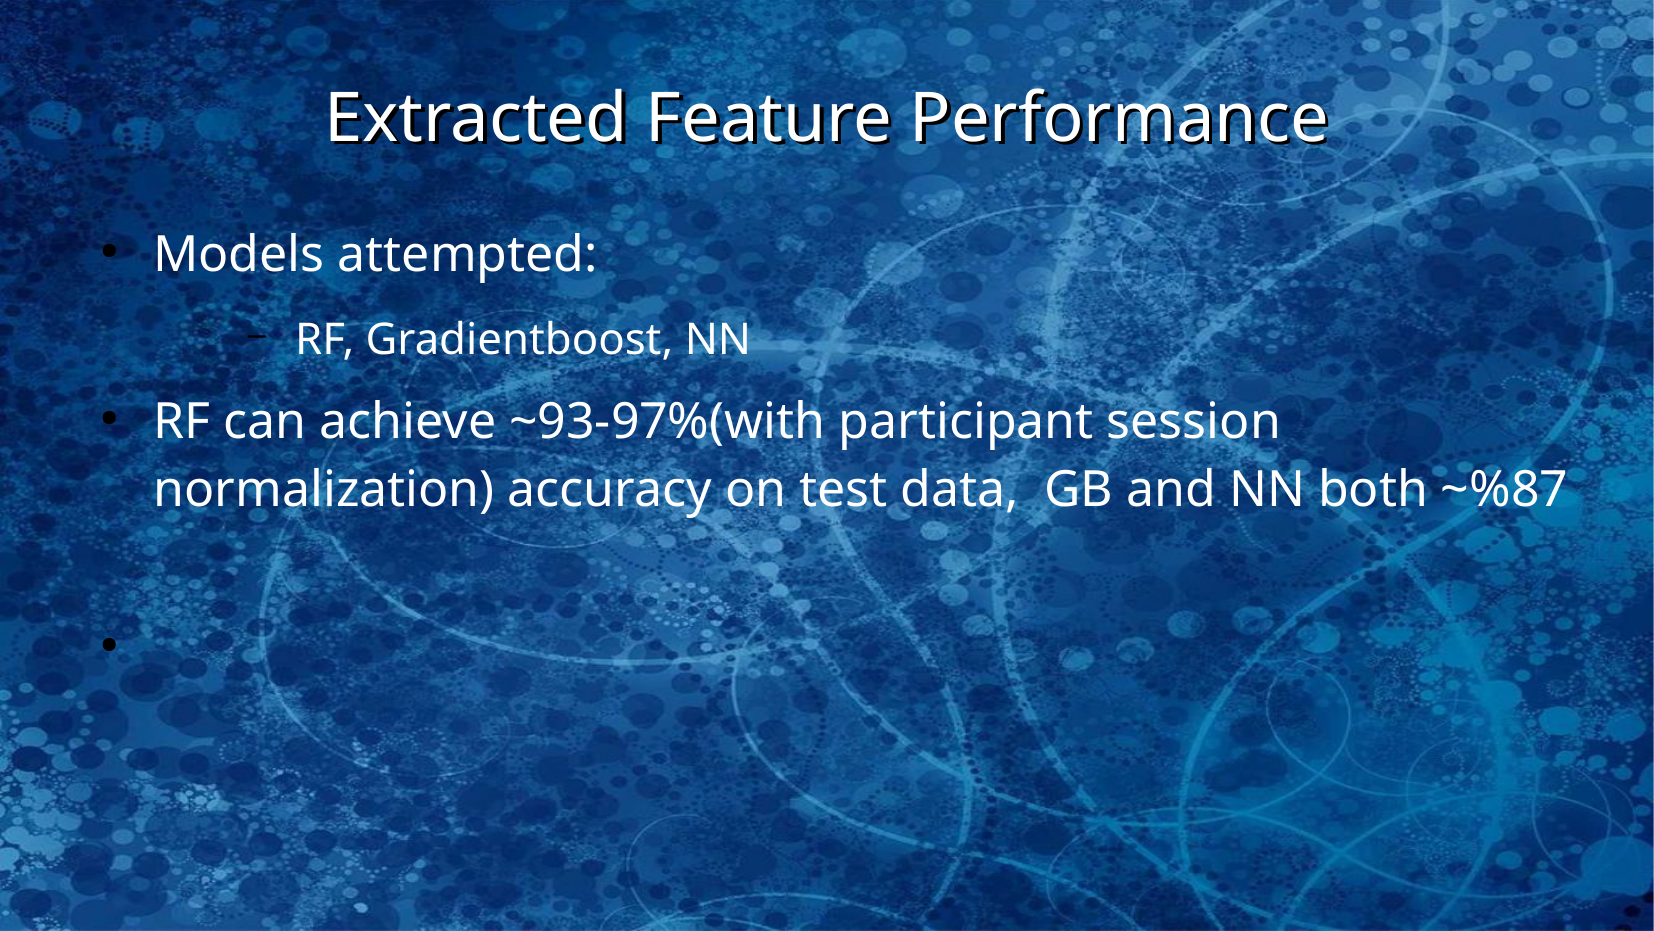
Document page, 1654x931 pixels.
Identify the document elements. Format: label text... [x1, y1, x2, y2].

list Models attempted: RF, Gradientboost, NN RF can achieve ~93-97%(with participant session normalization) accuracy on test data, GB and NN both ~%87 [82, 217, 1571, 758]
picture [0, 0, 1654, 931]
title Extracted Feature Performance [82, 37, 1571, 193]
